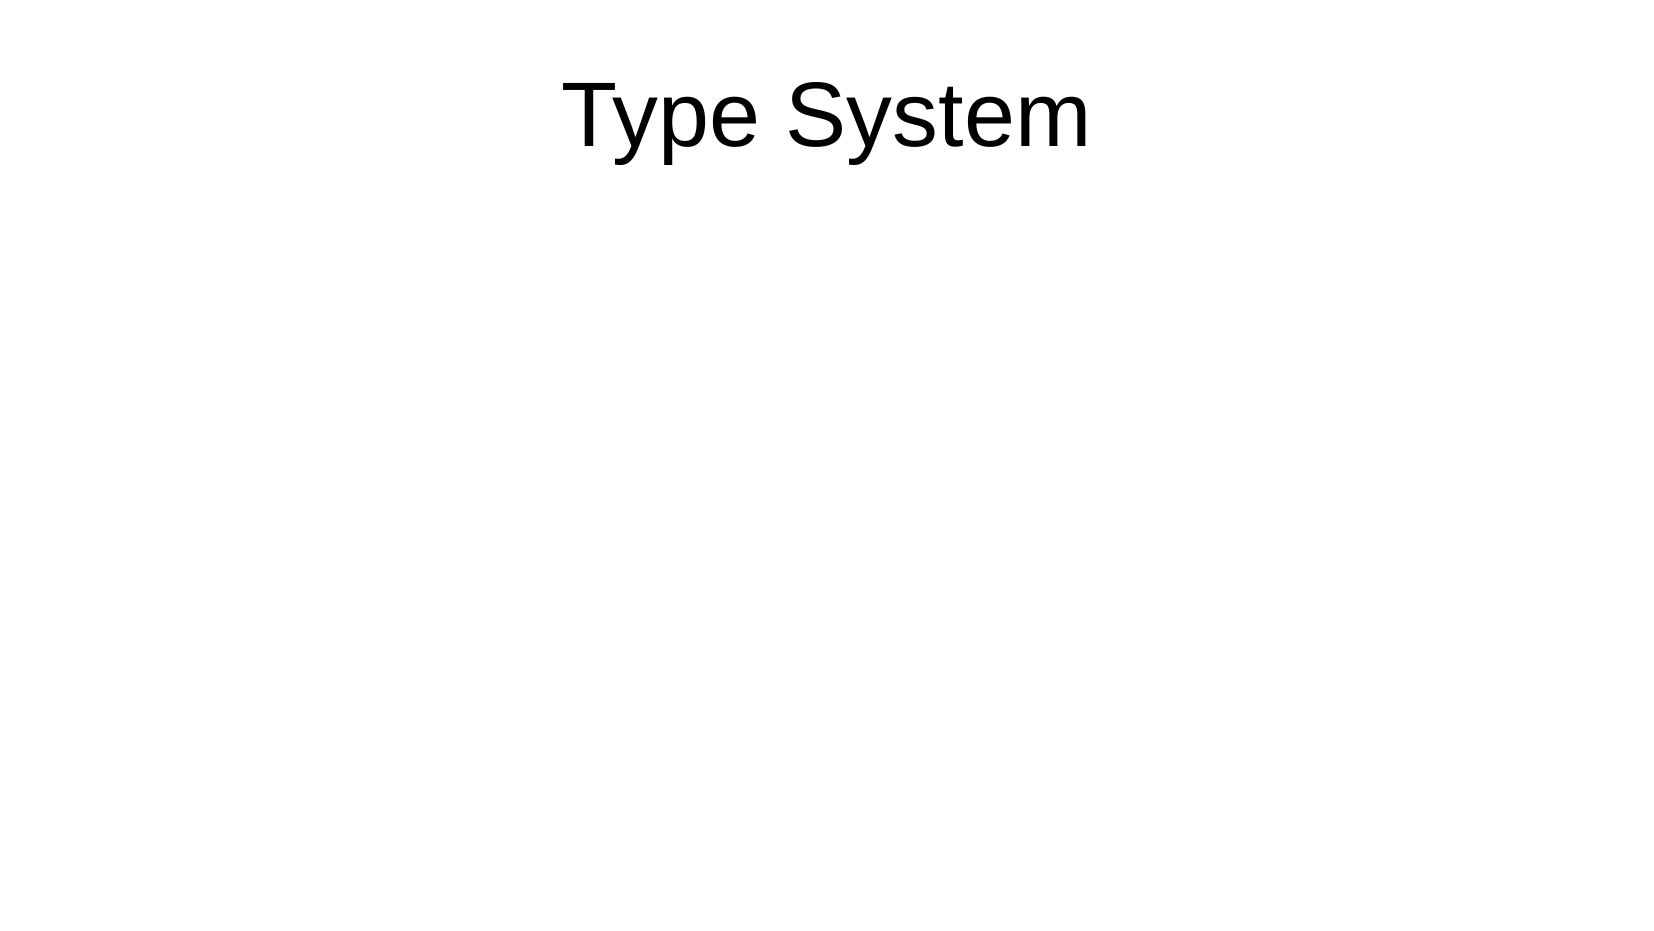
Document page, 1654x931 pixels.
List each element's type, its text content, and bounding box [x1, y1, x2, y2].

title Type System [82, 37, 1571, 193]
